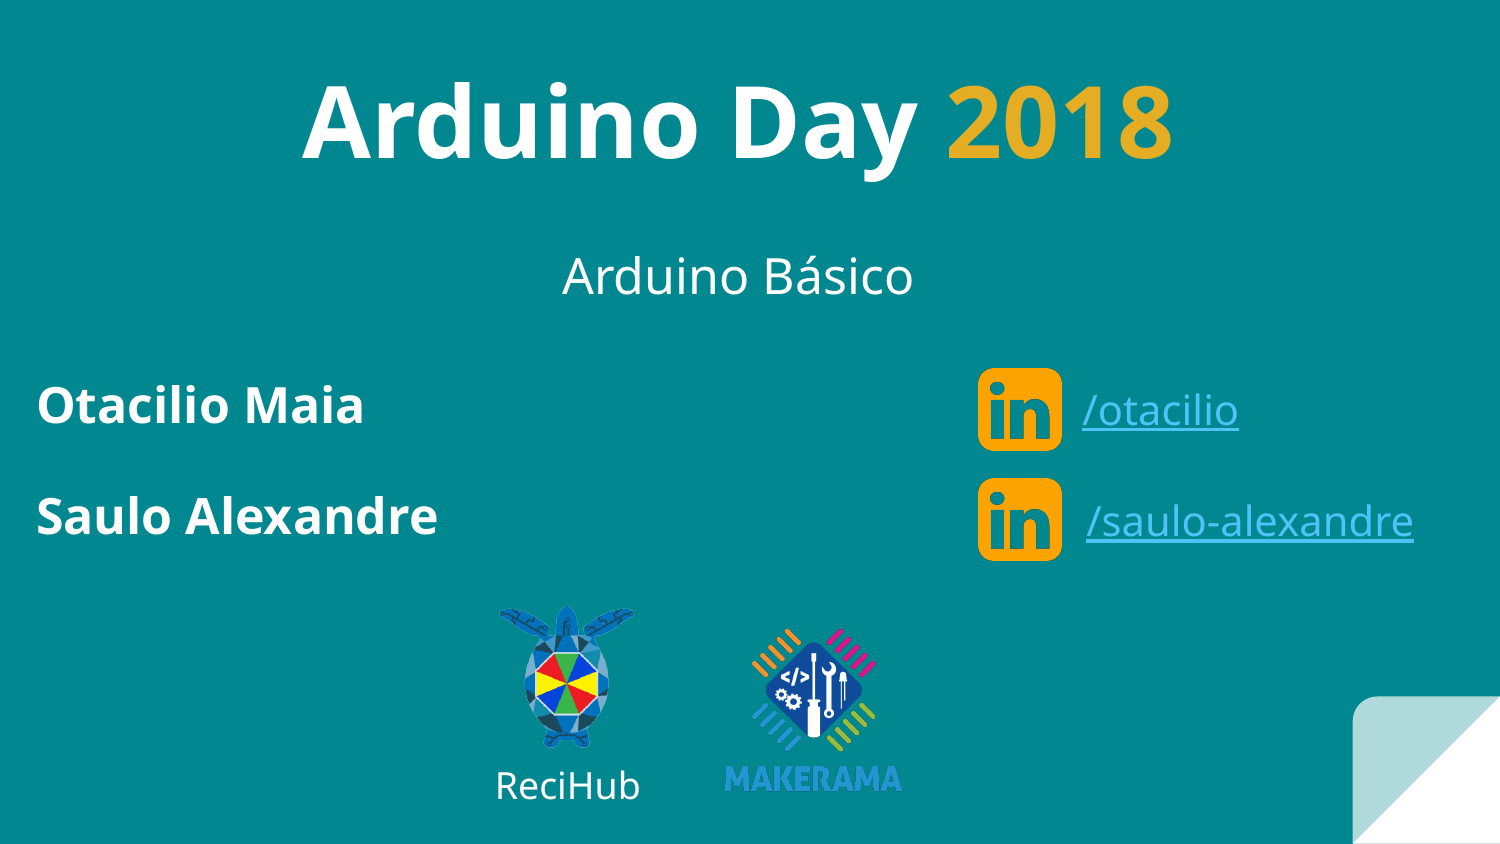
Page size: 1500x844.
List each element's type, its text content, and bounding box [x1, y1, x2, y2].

picture [495, 606, 637, 747]
subtitle ReciHub [475, 747, 661, 819]
picture [707, 606, 920, 813]
subtitle Otacilio Maia [21, 358, 751, 441]
subtitle Saulo Alexandre [21, 469, 751, 553]
subtitle Arduino Básico [64, 229, 1413, 301]
title Arduino Day 2018 [64, 39, 1413, 193]
subtitle /saulo-alexandre [1071, 479, 1437, 562]
subtitle /otacilio [1067, 368, 1307, 451]
picture [978, 478, 1062, 561]
picture [978, 368, 1062, 451]
